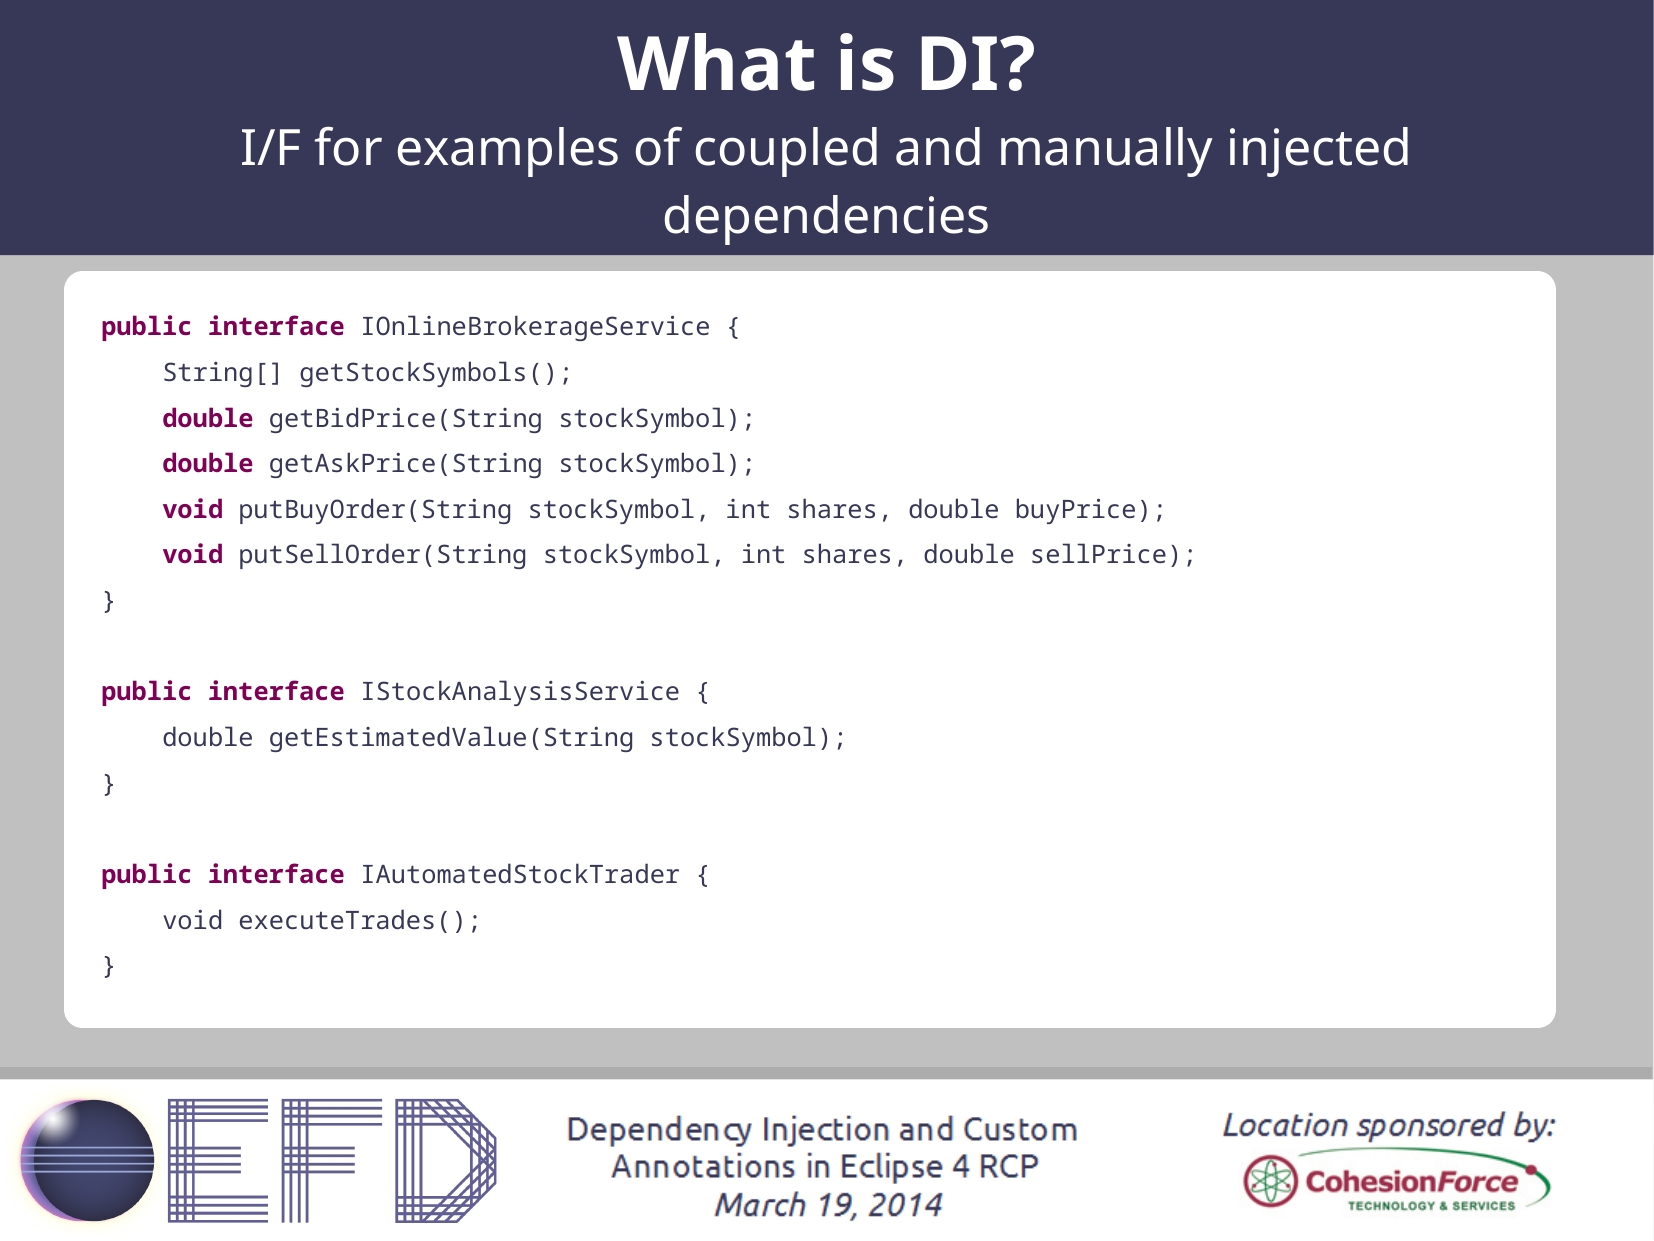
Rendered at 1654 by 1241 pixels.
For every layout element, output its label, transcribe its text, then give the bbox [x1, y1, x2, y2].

title What is DI? I/F for examples of coupled and manually injected dependencies [82, 25, 1571, 233]
picture [1110, 1104, 1654, 1241]
picture [0, 1079, 497, 1241]
picture [549, 1082, 1105, 1241]
list public interface IOnlineBrokerageService { String[] getStockSymbols(); double getBidPrice(String stockSymbol); double getAskPrice(String stockSymbol); void putBuyOrder(String stockSymbol, int shares, double buyPrice); void putSellOrder(String stockSymbol, int shares, double sellPrice); } public interface IStockAnalysisService { double getEstimatedValue(String stockSymbol); } public interface IAutomatedStockTrader { void executeTrades(); } [82, 290, 1538, 1010]
